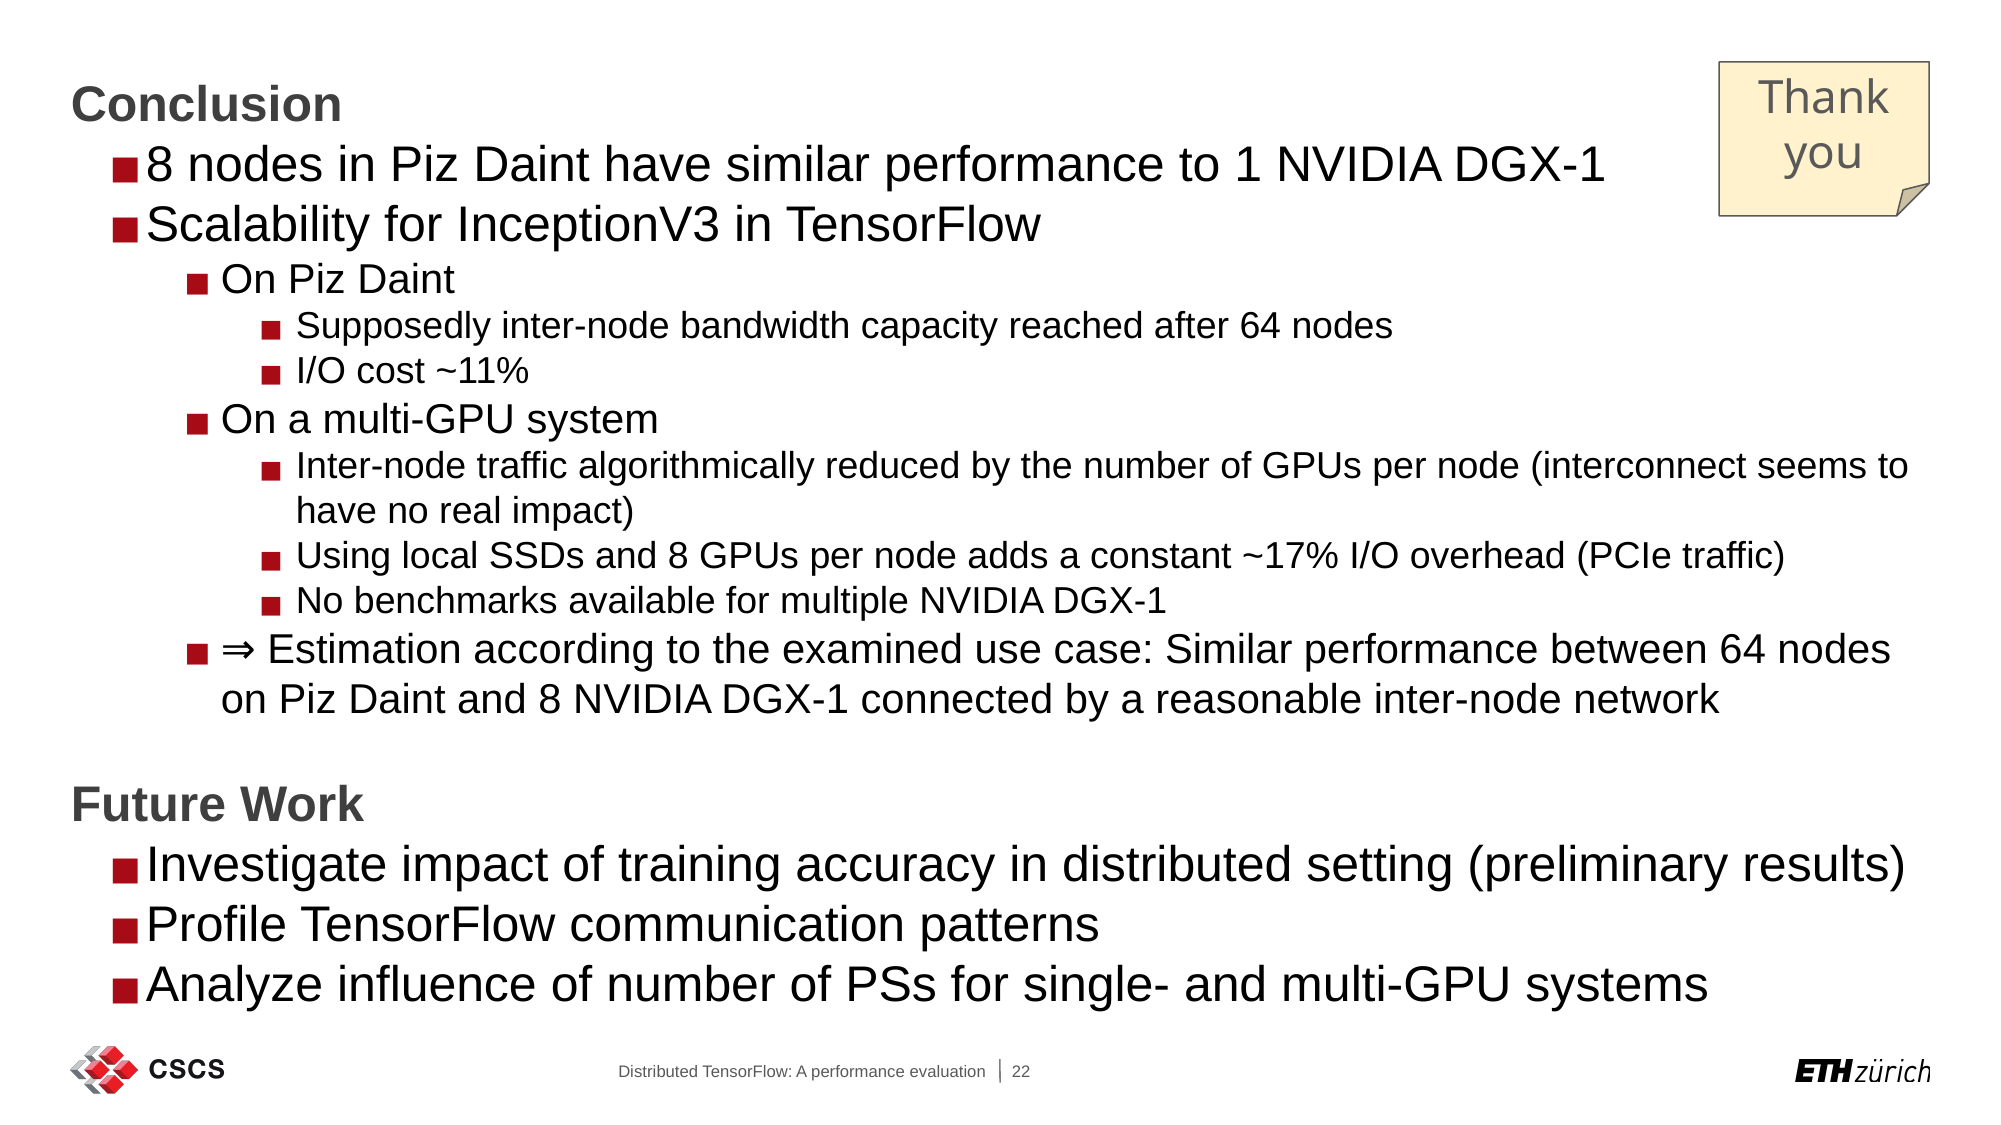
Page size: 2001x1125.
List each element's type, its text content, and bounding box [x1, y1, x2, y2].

list Conclusion 8 nodes in Piz Daint have similar performance to 1 NVIDIA DGX-1 Scalability for InceptionV3 in TensorFlow On Piz Daint Supposedly inter-node bandwidth capacity reached after 64 nodes I/O cost ~11% On a multi-GPU system Inter-node traffic algorithmically reduced by the number of GPUs per node (interconnect seems to have no real impact) Using local SSDs and 8 GPUs per node adds a constant ~17% I/O overhead (PCIe traffic) No benchmarks available for multiple NVIDIA DGX-1 ⇒ Estimation according to the examined use case: Similar performance between 64 nodes on Piz Daint and 8 NVIDIA DGX-1 connected by a reasonable inter-node network Future Work Investigate impact of training accuracy in distributed setting (preliminary results) Profile TensorFlow communication patterns Analyze influence of number of PSs for single- and multi-GPU systems [70, 61, 1930, 1014]
footer Distributed TensorFlow: A performance evaluation [322, 1059, 998, 1083]
picture [1795, 1059, 1930, 1082]
text_box Thank you [1719, 61, 1930, 216]
slide_number <number> [999, 1059, 1063, 1083]
picture [57, 1033, 236, 1106]
